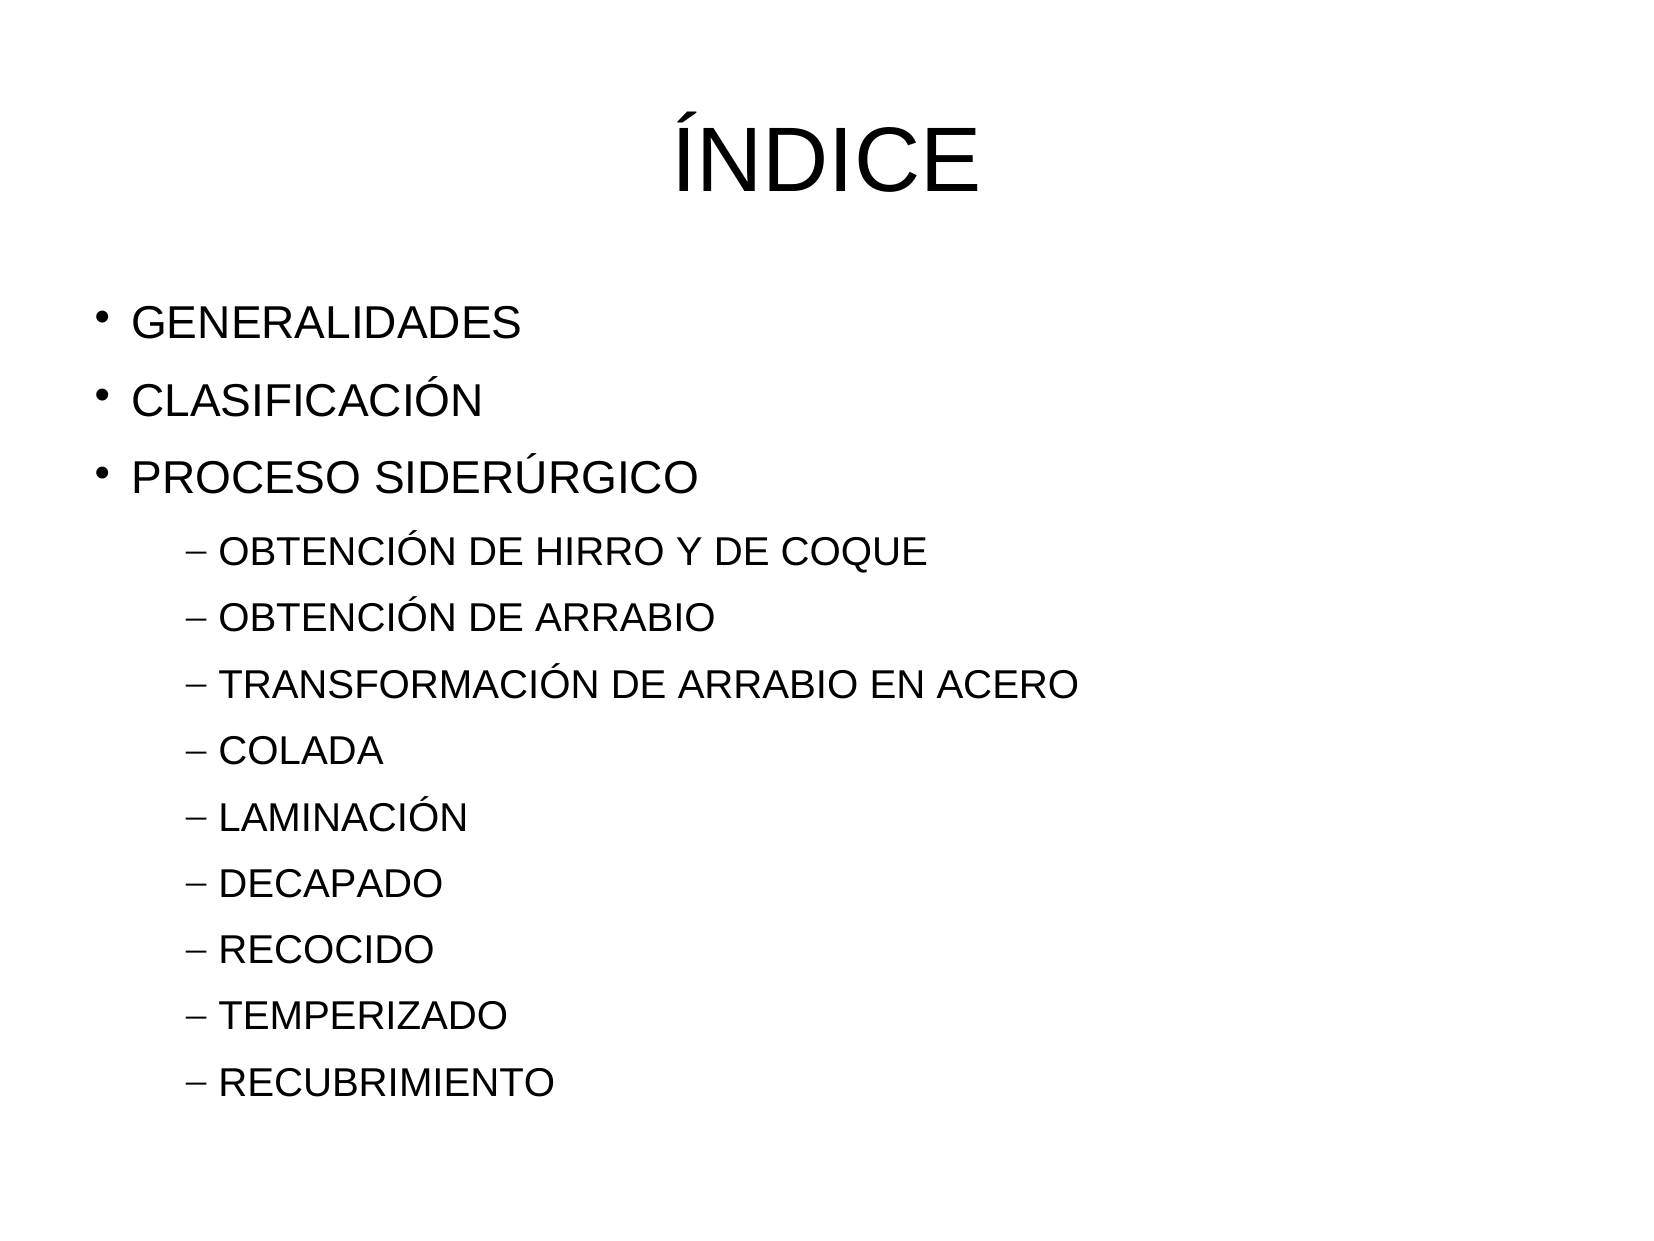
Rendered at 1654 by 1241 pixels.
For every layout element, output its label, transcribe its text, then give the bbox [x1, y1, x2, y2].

list GENERALIDADES CLASIFICACIÓN PROCESO SIDERÚRGICO OBTENCIÓN DE HIRRO Y DE COQUE OBTENCIÓN DE ARRABIO TRANSFORMACIÓN DE ARRABIO EN ACERO COLADA LAMINACIÓN DECAPADO RECOCIDO TEMPERIZADO RECUBRIMIENTO [82, 290, 1571, 1109]
title ÍNDICE [82, 49, 1571, 257]
